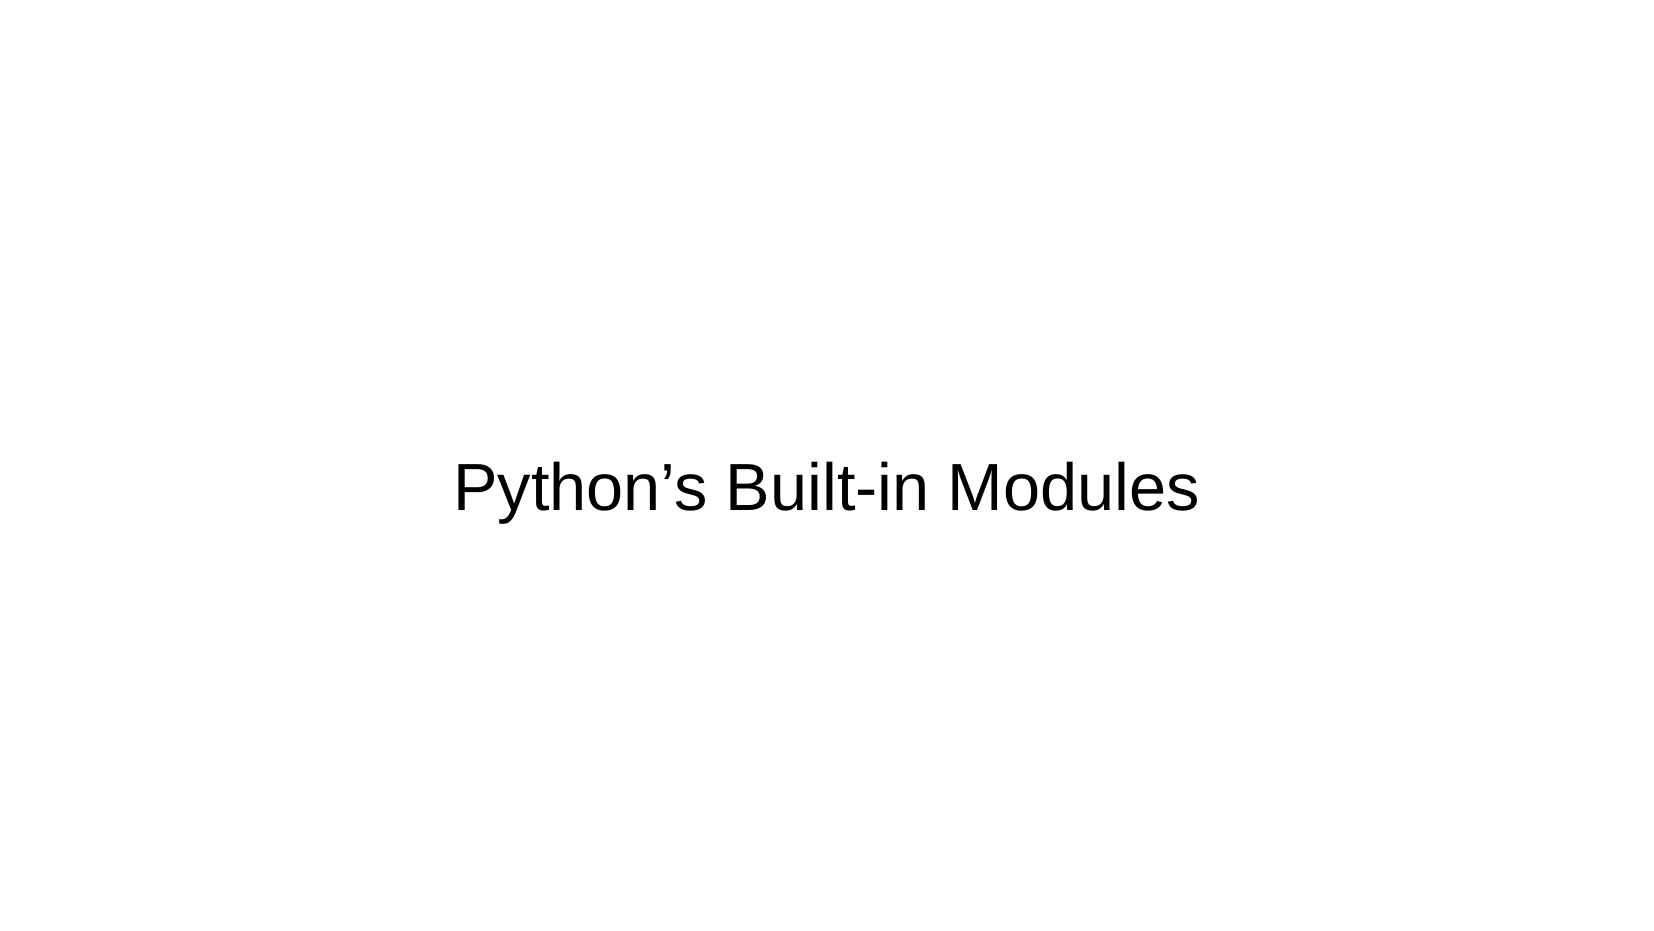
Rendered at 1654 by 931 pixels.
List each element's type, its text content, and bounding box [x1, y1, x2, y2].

subtitle Python’s Built-in Modules [82, 217, 1571, 758]
